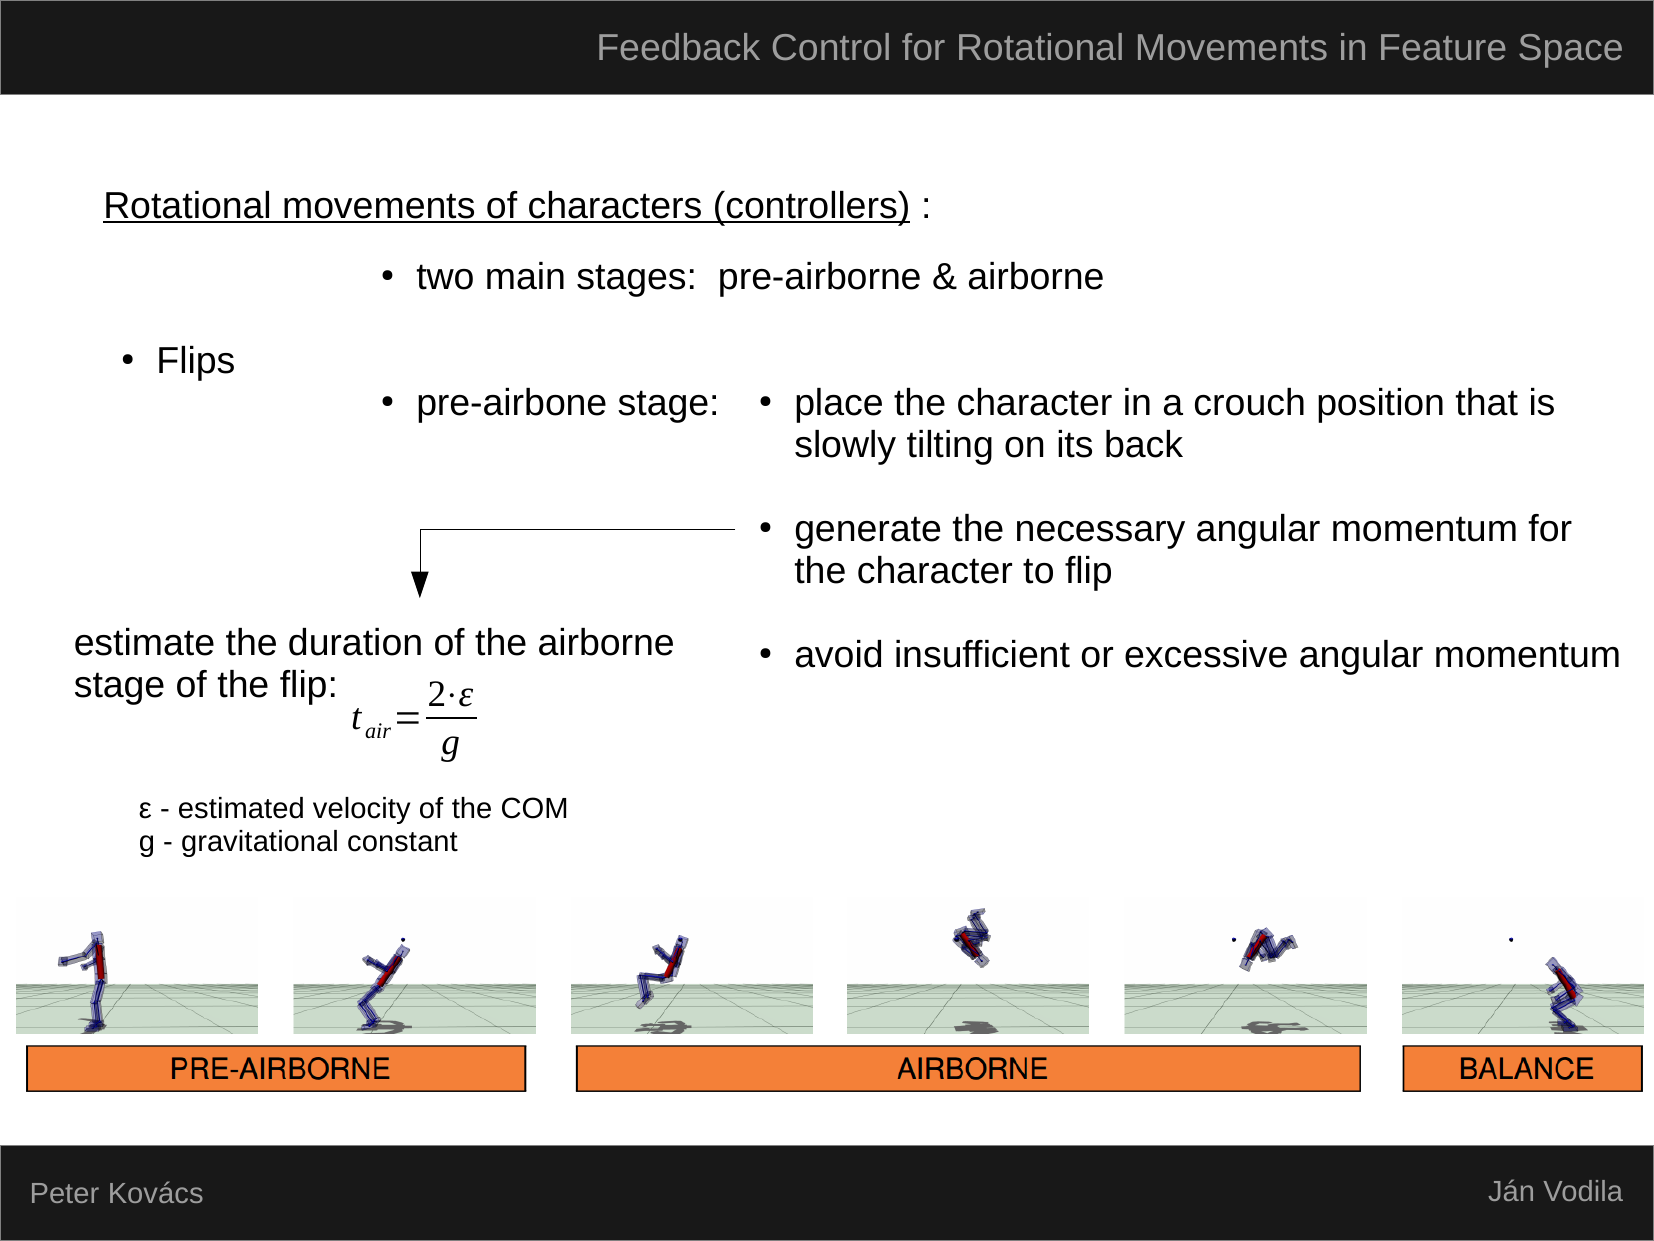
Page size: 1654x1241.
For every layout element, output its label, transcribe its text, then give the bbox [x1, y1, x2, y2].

title Feedback Control for Rotational Movements in Feature Space [29, 26, 1625, 69]
chart [344, 673, 485, 764]
text_box Flips [106, 248, 366, 389]
text_box [0, 1145, 1654, 1241]
text_box estimate the duration of the airborne stage of the flip: [59, 614, 733, 785]
text_box [0, 0, 1654, 95]
picture [5, 885, 1648, 1100]
text_box ε - estimated velocity of the COM g - gravitational constant [124, 784, 584, 866]
text_box Rotational movements of characters (controllers) : [88, 177, 1270, 235]
text_box two main stages: pre-airborne & airborne pre-airbone stage: [366, 248, 1642, 432]
text_box place the character in a crouch position that is slowly tilting on its back generate the necessary angular momentum for the character to flip avoid insufficient or excessive angular momentum [744, 374, 1642, 726]
text_box Peter Kovács [29, 1175, 243, 1211]
text_box Ján Vodila [1488, 1175, 1625, 1208]
